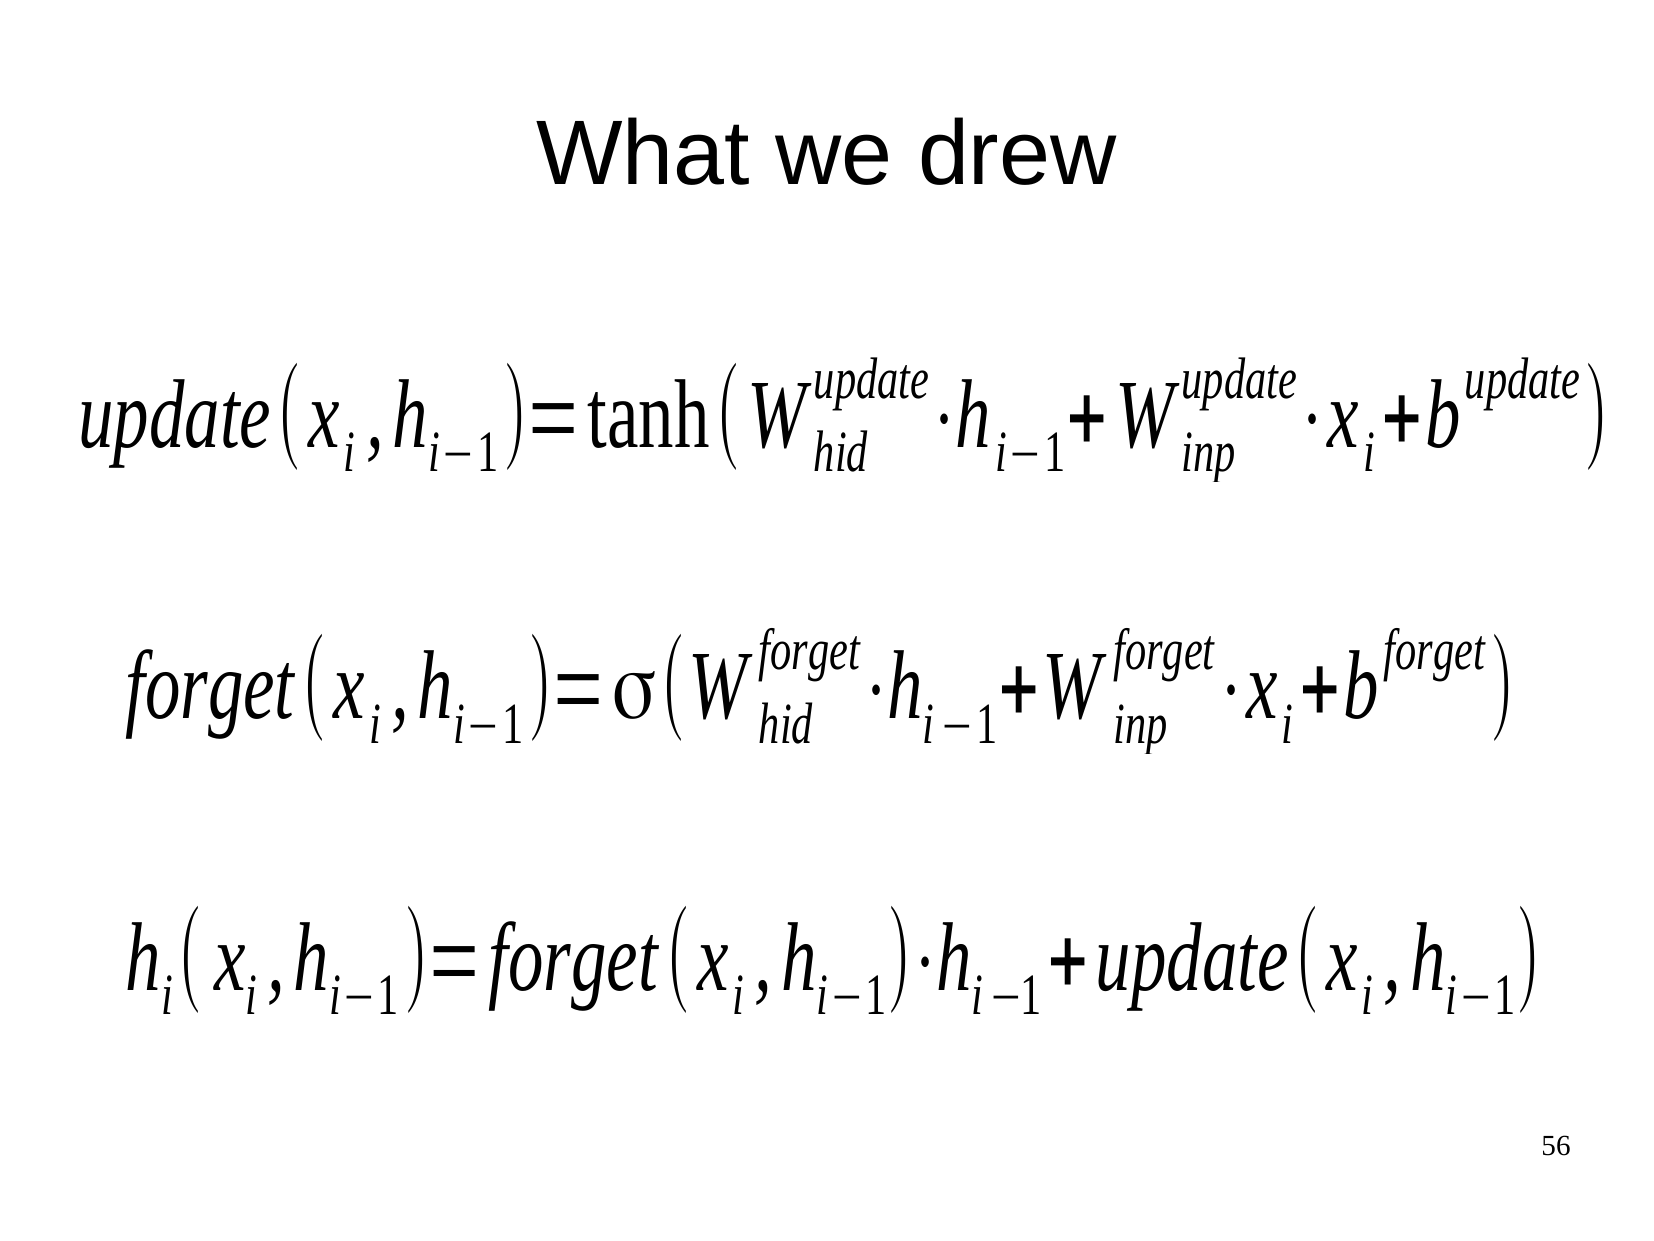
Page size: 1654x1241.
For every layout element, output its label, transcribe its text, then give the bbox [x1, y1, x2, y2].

title What we drew [82, 49, 1571, 257]
chart [60, 343, 1626, 482]
chart [107, 898, 1560, 1025]
chart [107, 614, 1531, 754]
